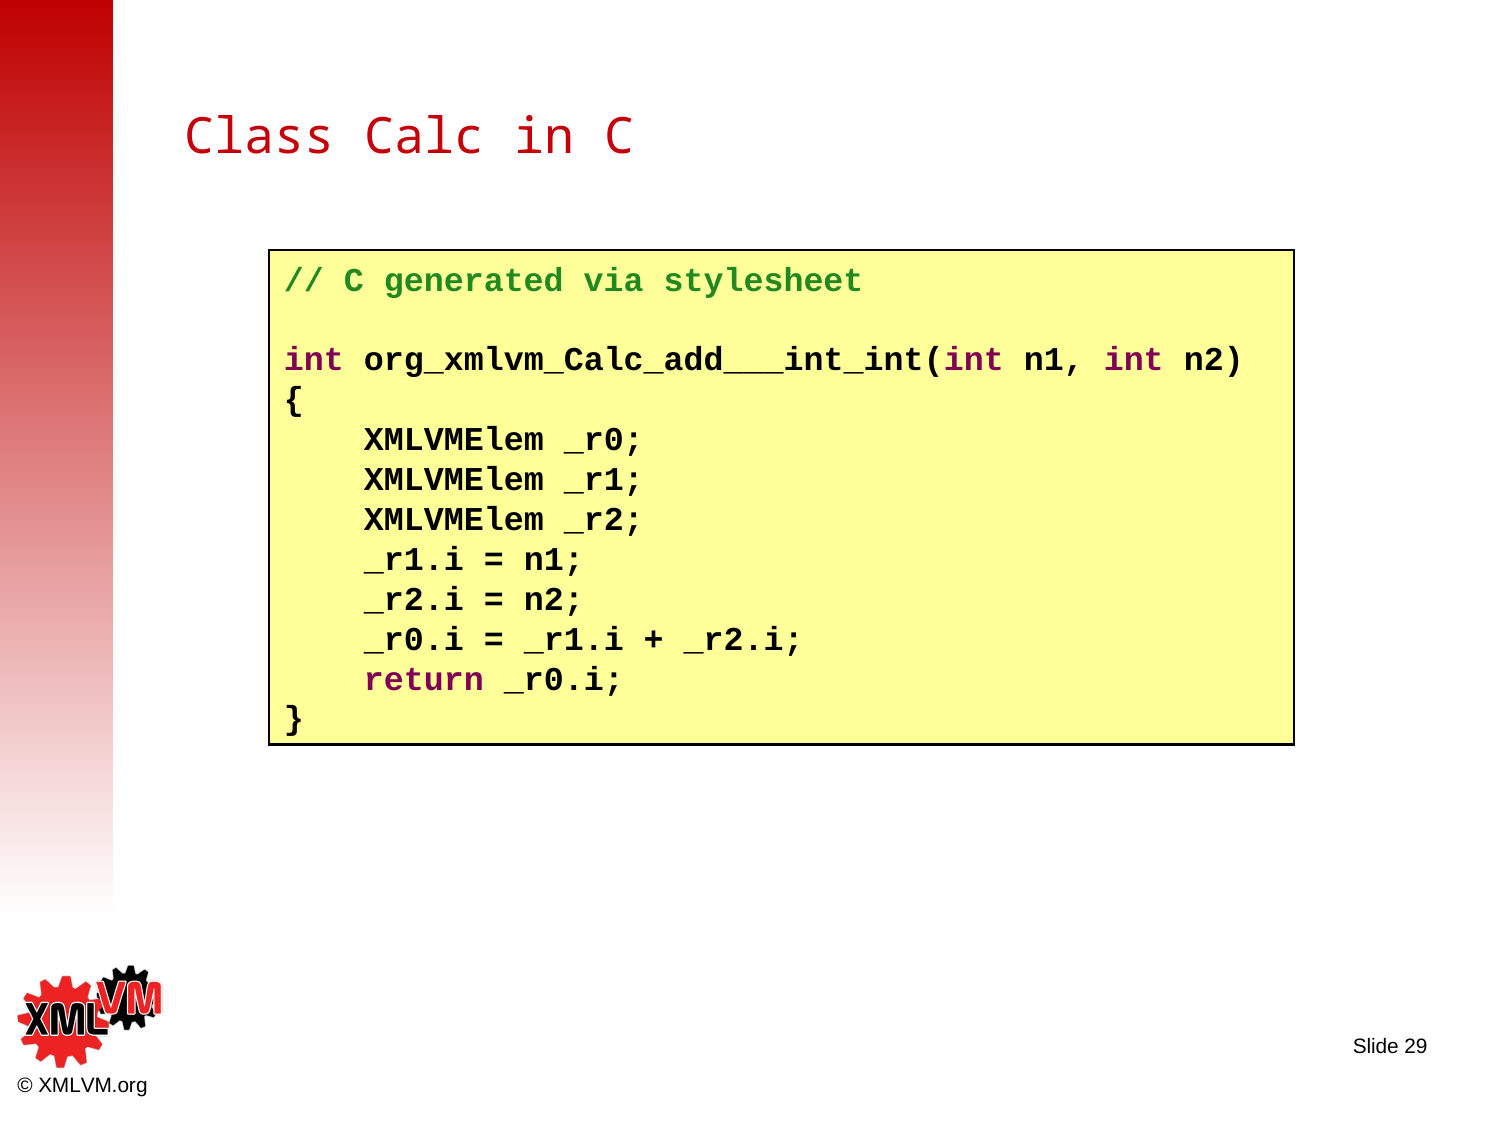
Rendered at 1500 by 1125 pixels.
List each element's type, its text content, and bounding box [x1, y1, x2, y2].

picture [16, 964, 164, 1069]
text_box // C generated via stylesheet int org_xmlvm_Calc_add___int_int(int n1, int n2) { XMLVMElem _r0; XMLVMElem _r1; XMLVMElem _r2; _r1.i = n1; _r2.i = n2; _r0.i = _r1.i + _r2.i; return _r0.i; } [269, 249, 1295, 745]
title Class Calc in C [170, 67, 1447, 207]
